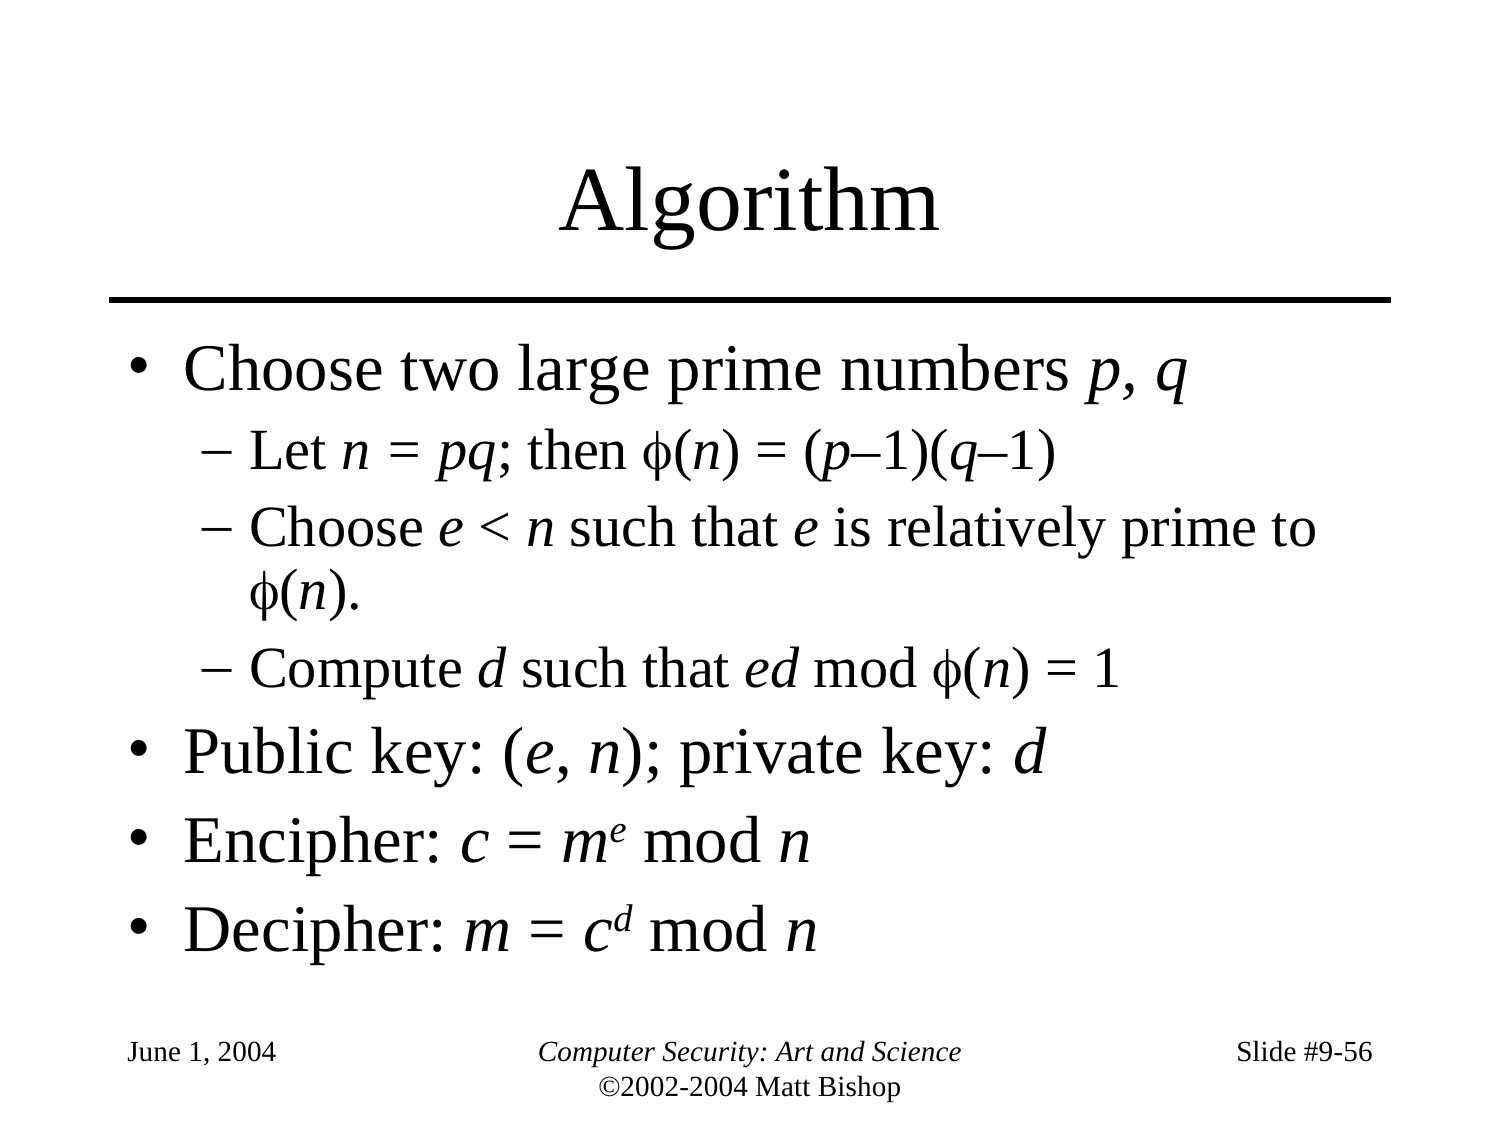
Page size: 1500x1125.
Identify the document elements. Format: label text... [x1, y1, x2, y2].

title Algorithm [112, 99, 1388, 288]
list Choose two large prime numbers p, q Let n = pq; then (n) = (p–1)(q–1) Choose e < n such that e is relatively prime to (n). Compute d such that ed mod (n) = 1 Public key: (e, n); private key: d Encipher: c = me mod n Decipher: m = cd mod n [112, 324, 1388, 1000]
